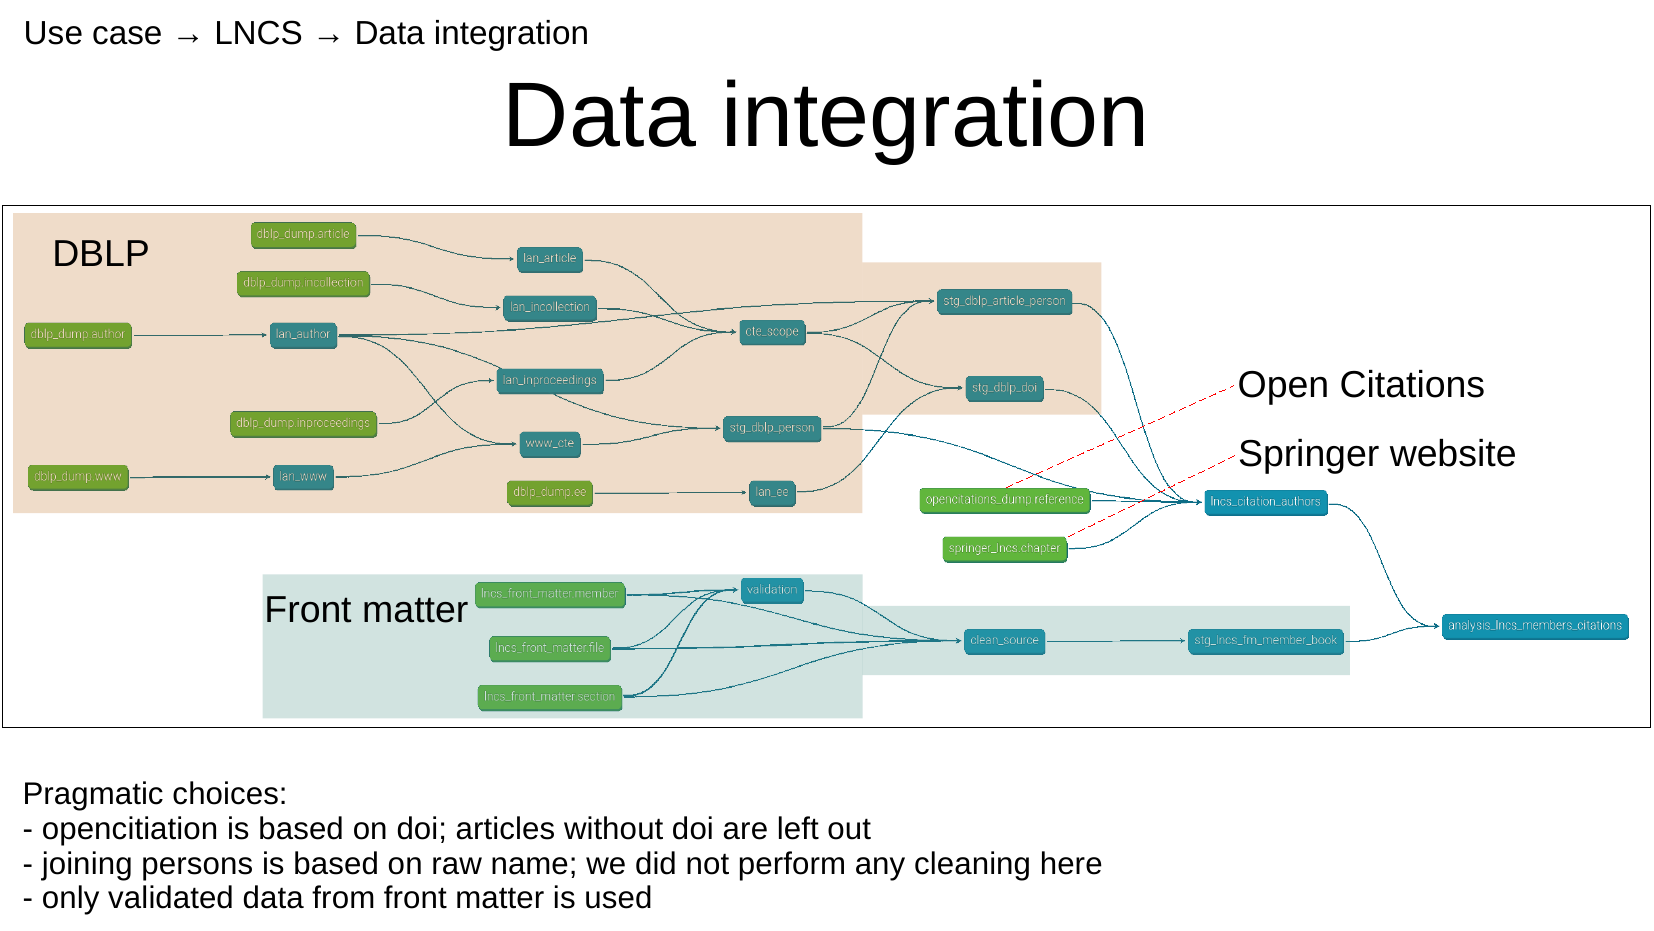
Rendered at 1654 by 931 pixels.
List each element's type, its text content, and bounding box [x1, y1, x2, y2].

text_box DBLP [37, 225, 165, 282]
picture [2, 205, 1651, 728]
text_box Springer website [1223, 424, 1532, 482]
text_box Front matter [249, 580, 484, 638]
text_box [13, 213, 1102, 514]
text_box Open Citations [1222, 355, 1501, 413]
text_box Pragmatic choices: - opencitiation is based on doi; articles without doi are left out - joining persons is based on raw name; we did not perform any cleaning here - only validated data from front matter is used [7, 769, 1120, 923]
title Use case → LNCS → Data integration [23, 14, 624, 52]
title Data integration [82, 37, 1571, 193]
text_box [262, 574, 1350, 719]
